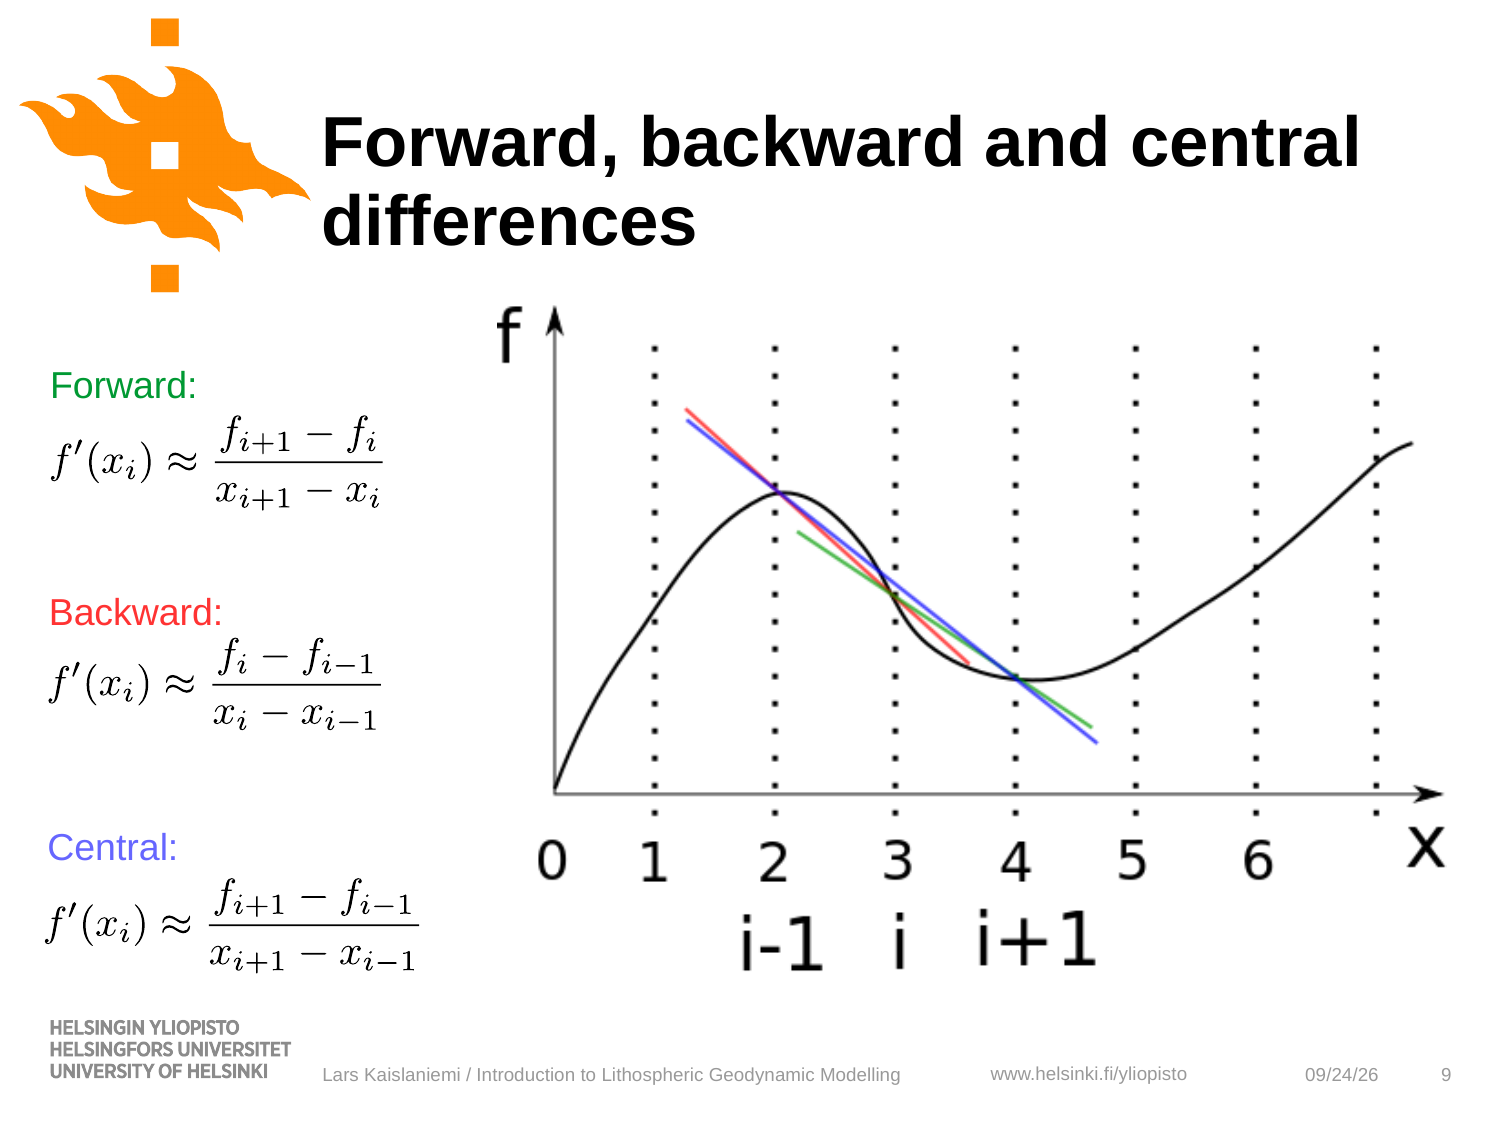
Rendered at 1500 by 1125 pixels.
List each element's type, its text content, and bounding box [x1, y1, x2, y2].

text_box Forward: [35, 357, 213, 414]
text_box Backward: [33, 584, 239, 641]
text_box [46, 637, 381, 734]
text_box Central: [32, 818, 194, 876]
text_box [42, 878, 420, 974]
picture [32, 1001, 309, 1096]
picture [0, 0, 337, 318]
title Forward, backward and central differences [321, 87, 1447, 276]
text_box [48, 415, 383, 511]
picture [497, 305, 1447, 973]
